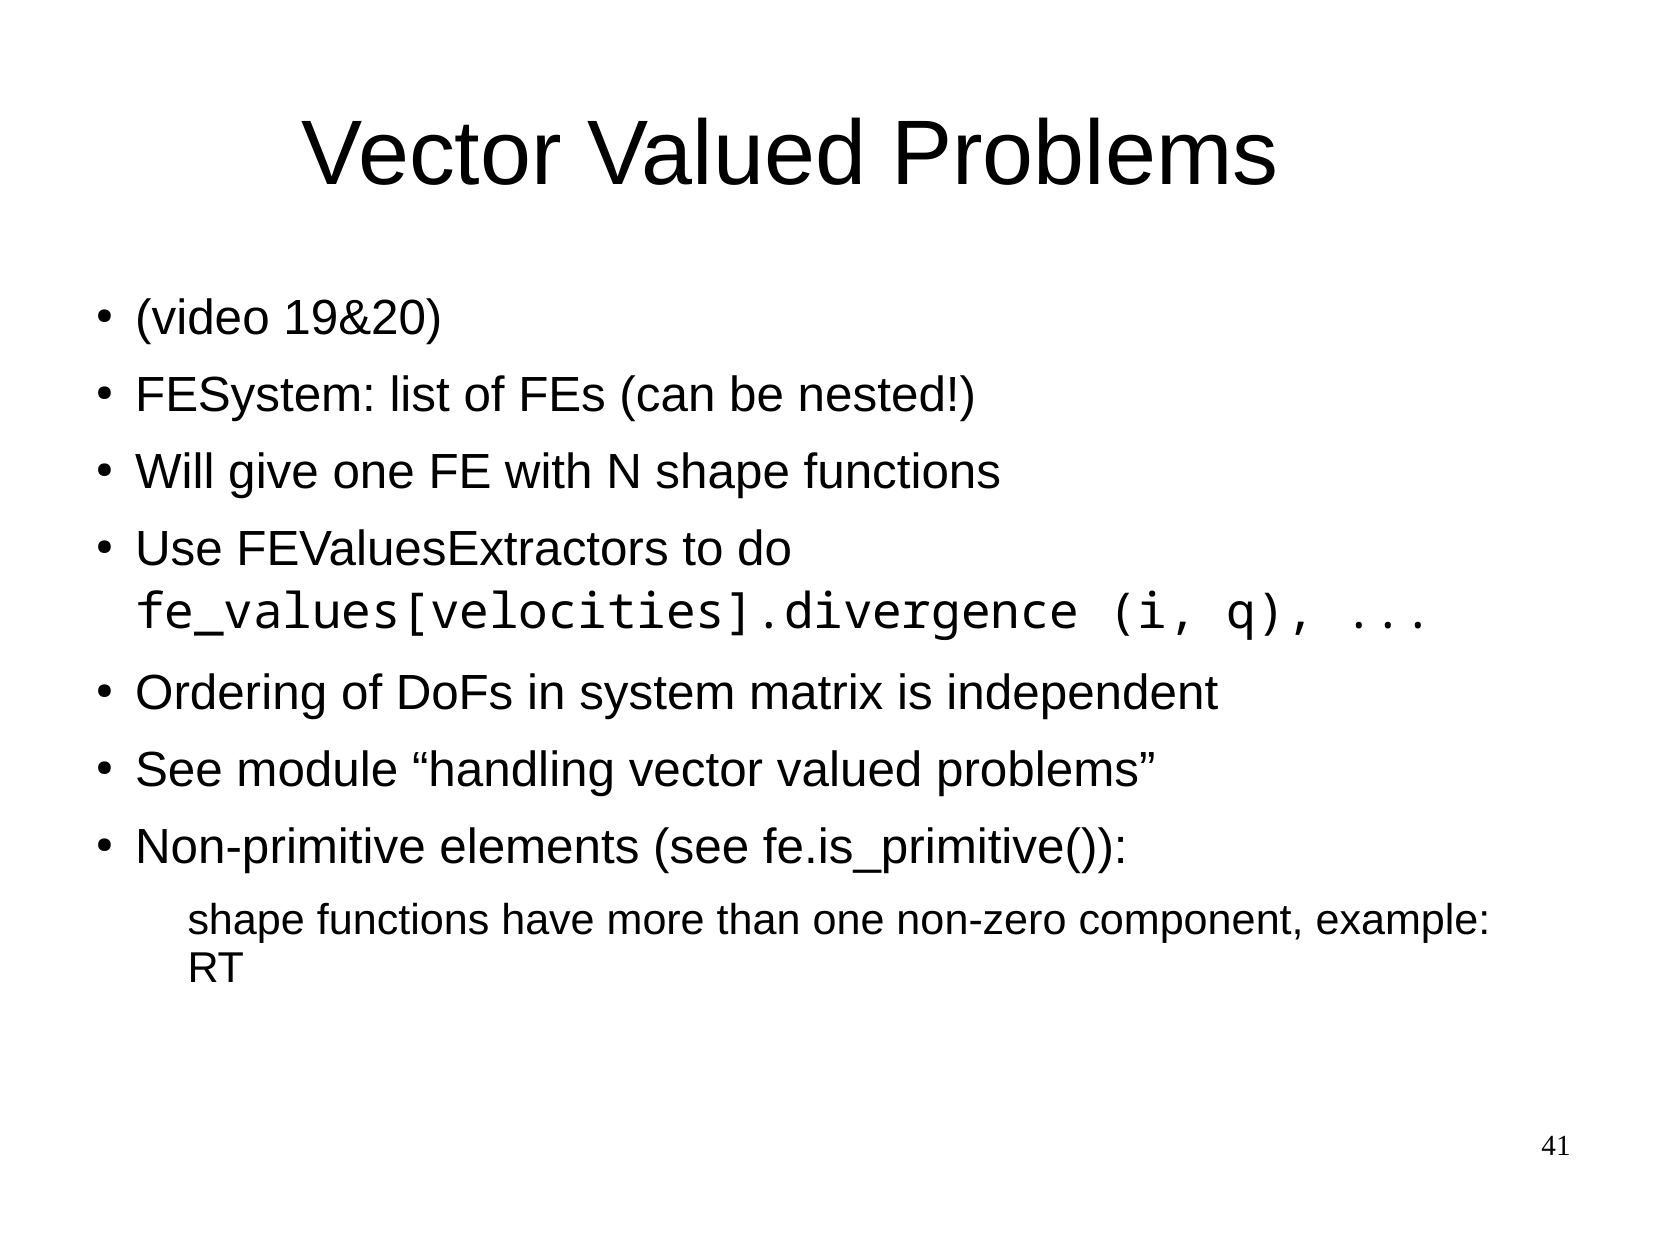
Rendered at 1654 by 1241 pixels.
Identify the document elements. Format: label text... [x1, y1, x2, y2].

title Vector Valued Problems [82, 49, 1571, 257]
list (video 19&20) FESystem: list of FEs (can be nested!) Will give one FE with N shape functions Use FEValuesExtractors to do fe_values[velocities].divergence (i, q), ... Ordering of DoFs in system matrix is independent See module “handling vector valued problems” Non-primitive elements (see fe.is_primitive()): shape functions have more than one non-zero component, example: RT [82, 290, 1538, 1010]
